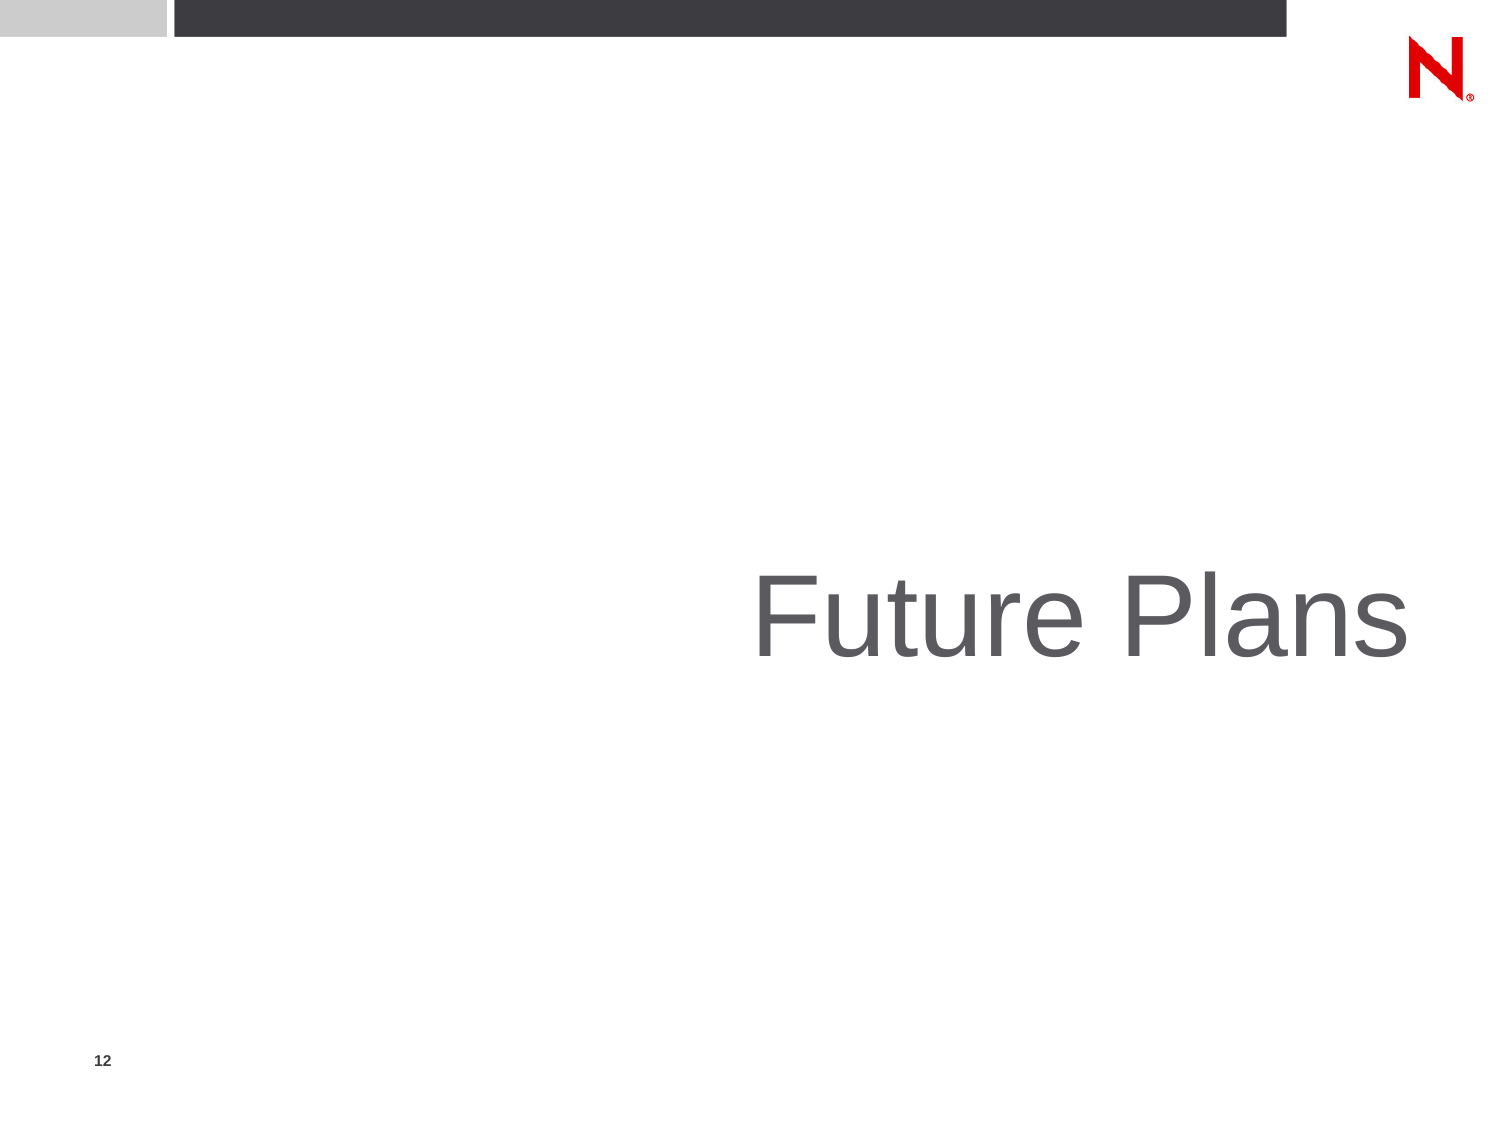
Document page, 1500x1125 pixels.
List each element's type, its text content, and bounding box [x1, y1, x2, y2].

subtitle Future Plans [172, 246, 1413, 977]
picture [1404, 32, 1477, 105]
